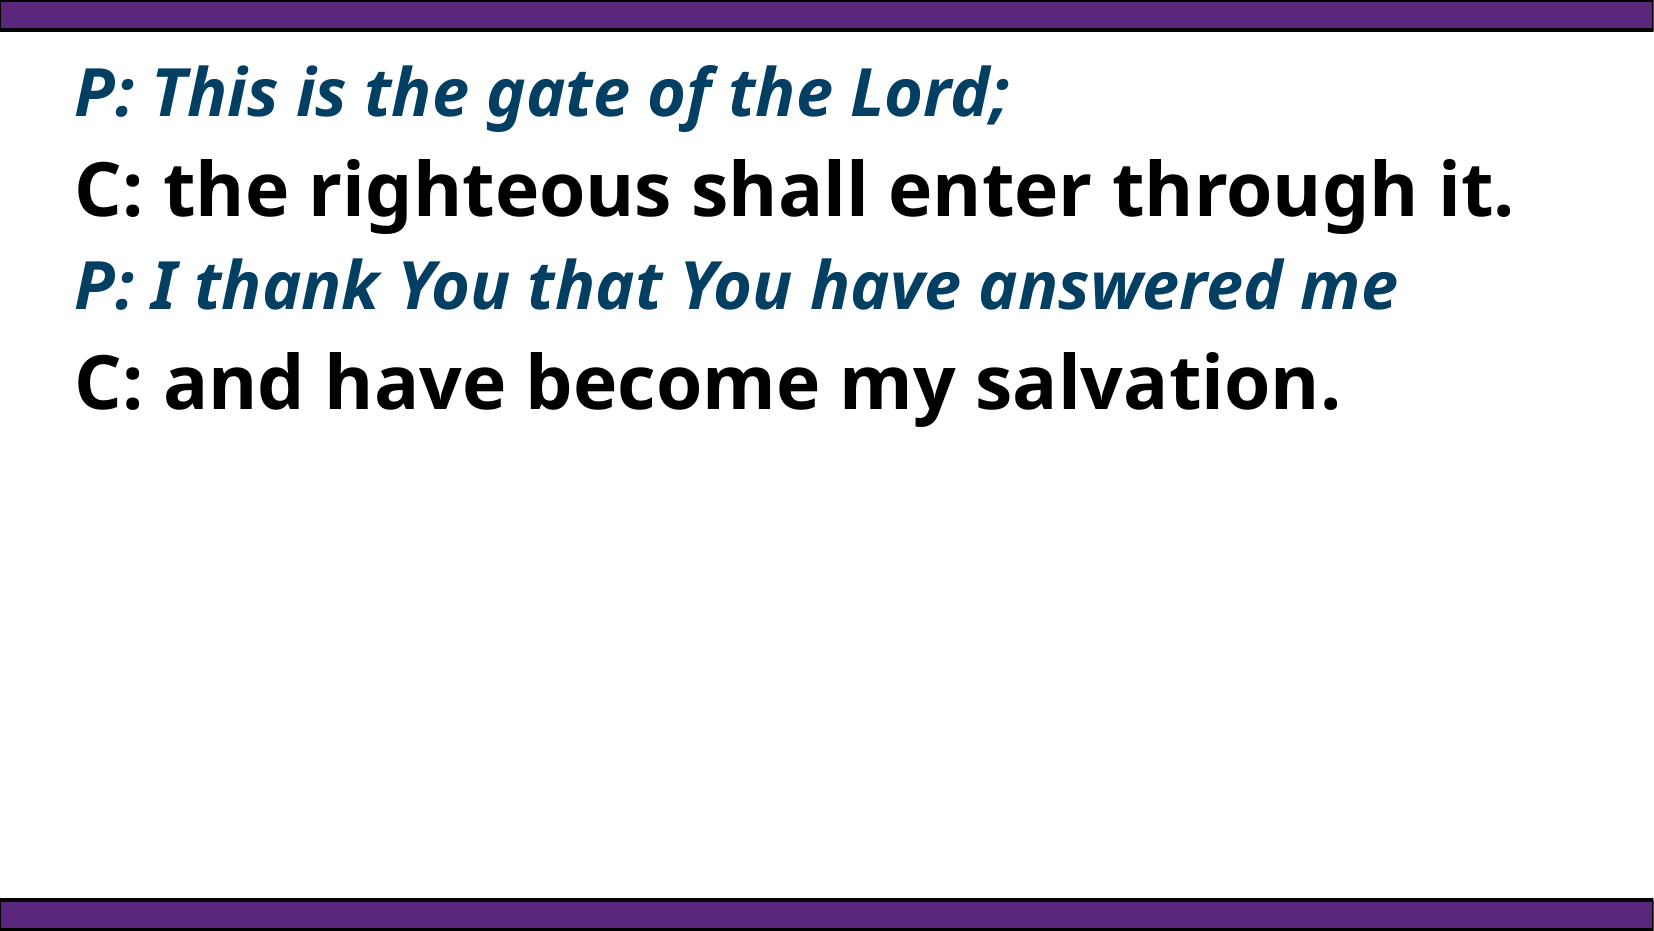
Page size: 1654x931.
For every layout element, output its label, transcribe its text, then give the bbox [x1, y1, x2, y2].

text_box P: This is the gate of the Lord; C: the righteous shall enter through it. P: I thank You that You have answered me C: and have become my salvation. [60, 38, 1593, 431]
picture [0, 31, 1654, 900]
text_box [0, 900, 1654, 931]
text_box [0, 0, 1654, 31]
